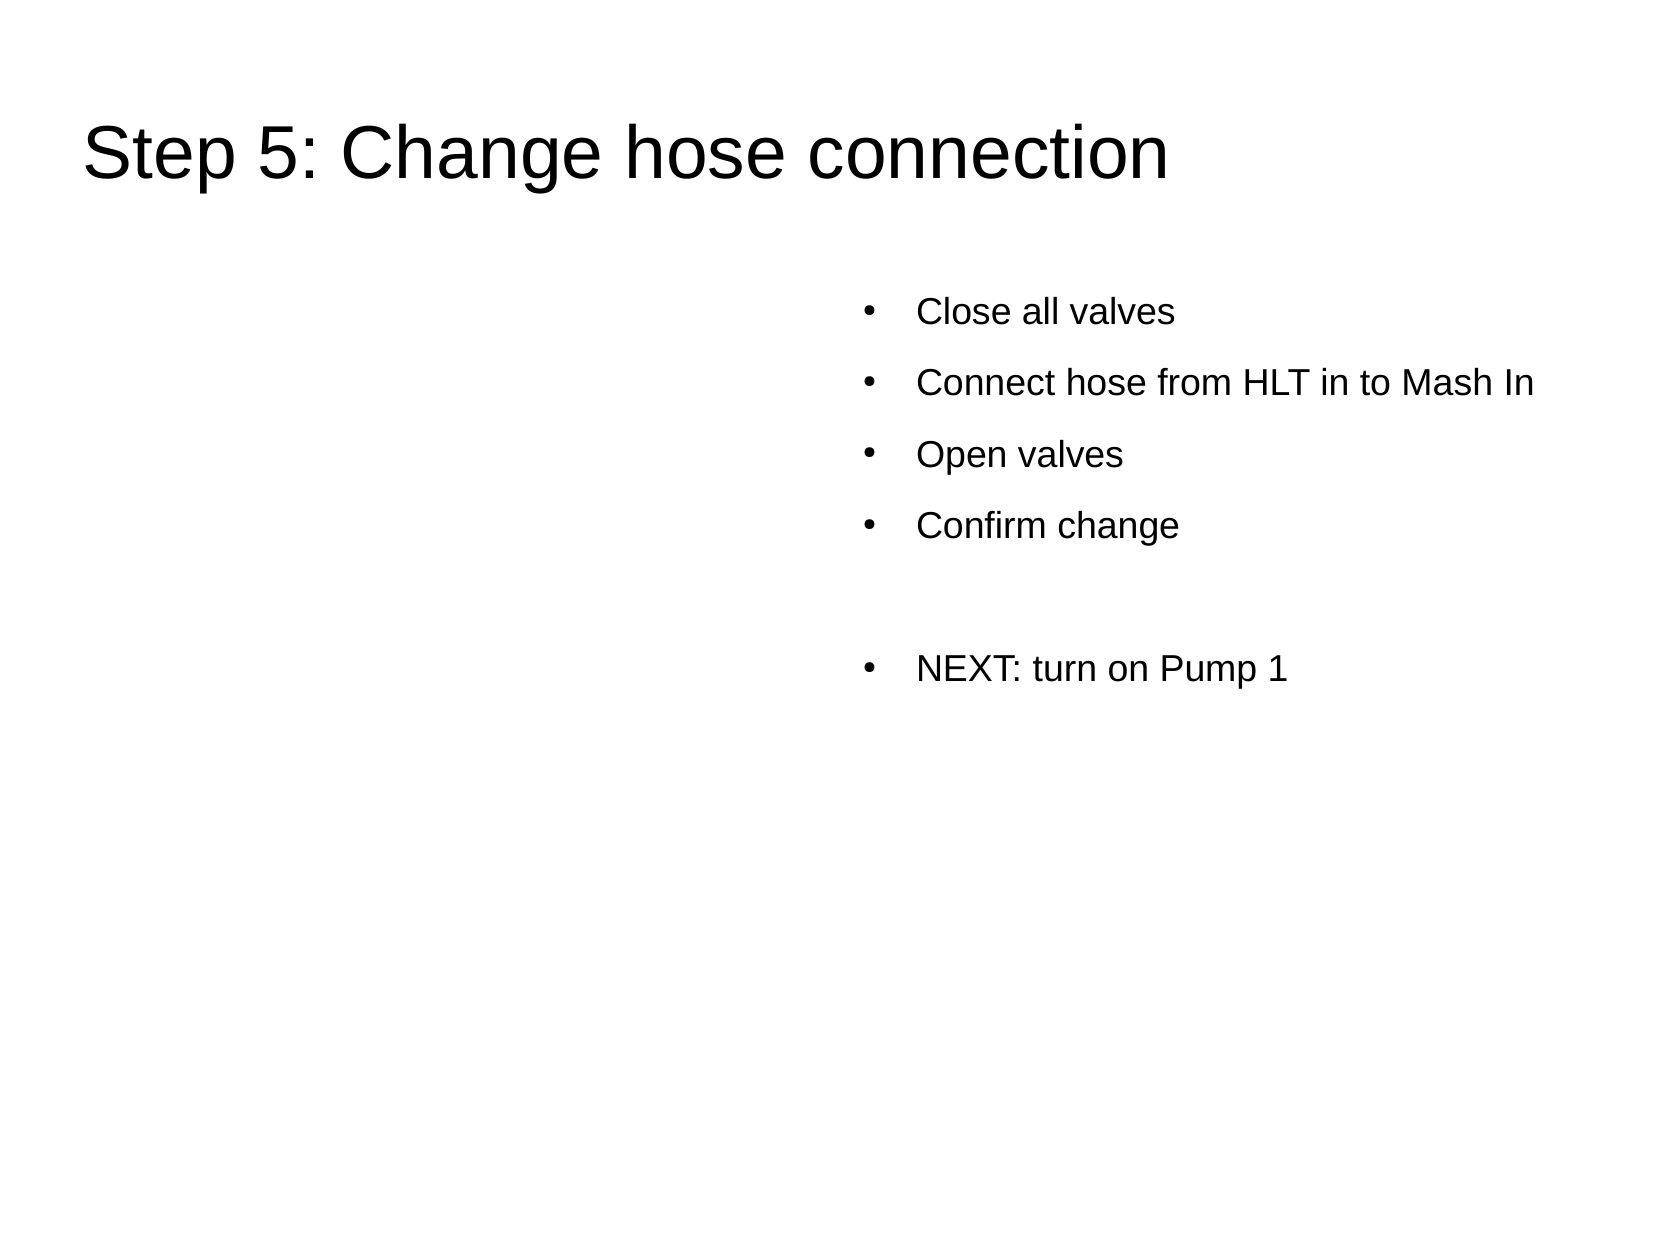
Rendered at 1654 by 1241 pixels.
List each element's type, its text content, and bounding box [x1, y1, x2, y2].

list Close all valves Connect hose from HLT in to Mash In Open valves Confirm change NEXT: turn on Pump 1 [845, 290, 1572, 1010]
title Step 5: Change hose connection [82, 49, 1571, 257]
